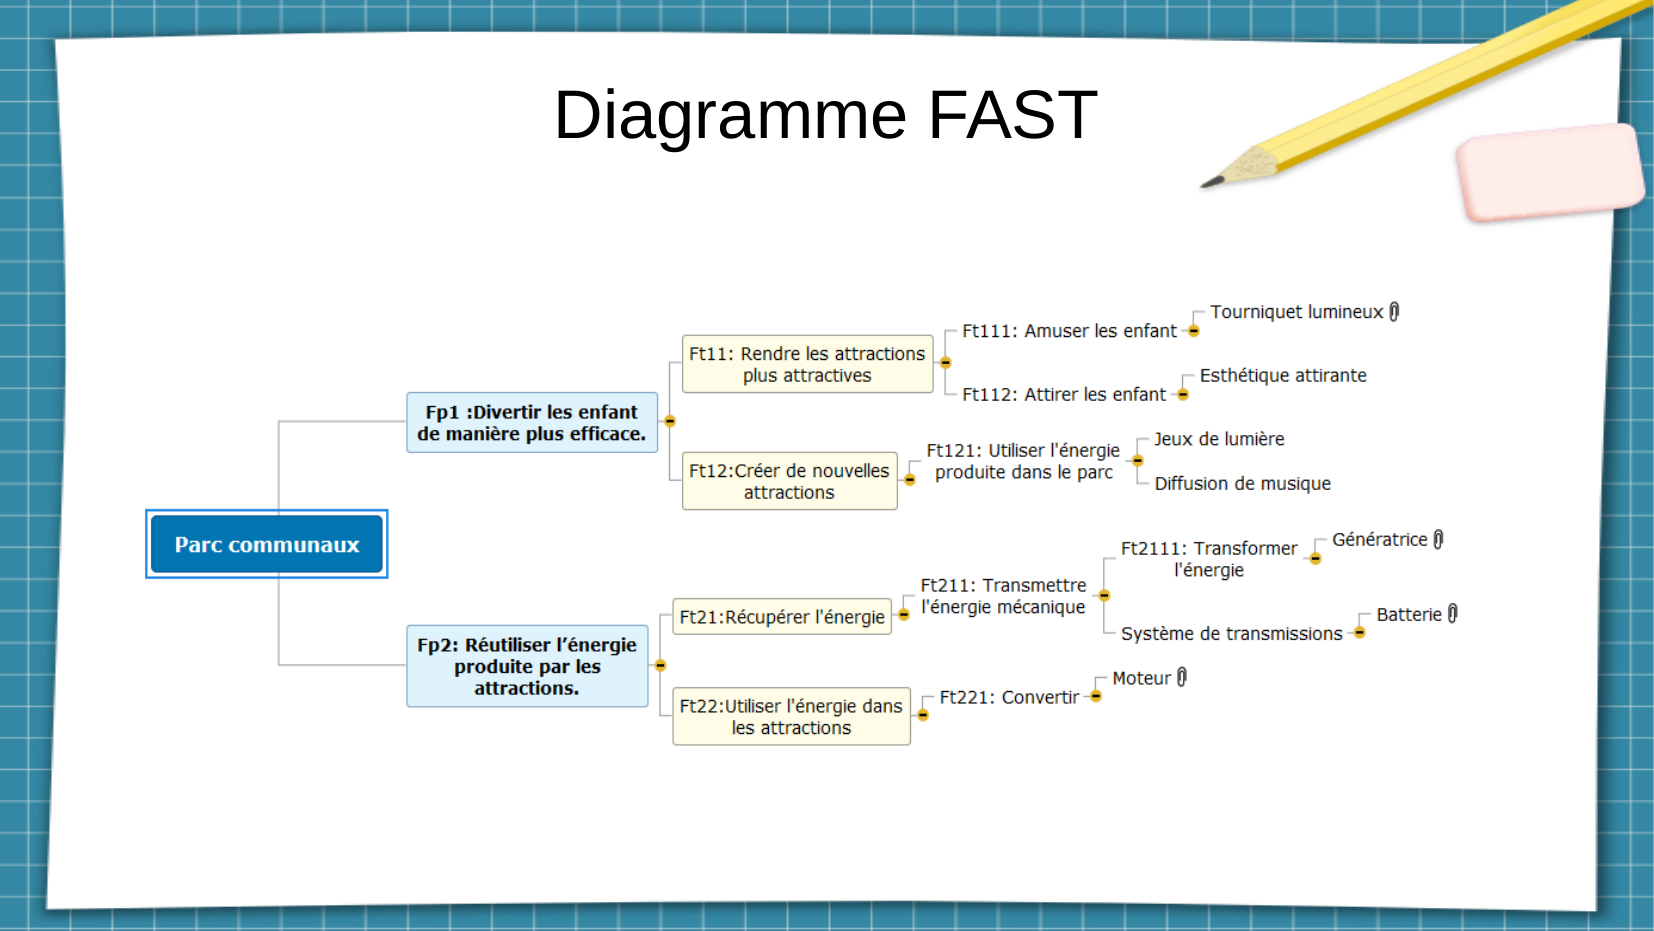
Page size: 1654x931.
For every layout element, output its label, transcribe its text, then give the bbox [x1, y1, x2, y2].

title Diagramme FAST [82, 37, 1571, 193]
picture [0, 0, 1654, 931]
